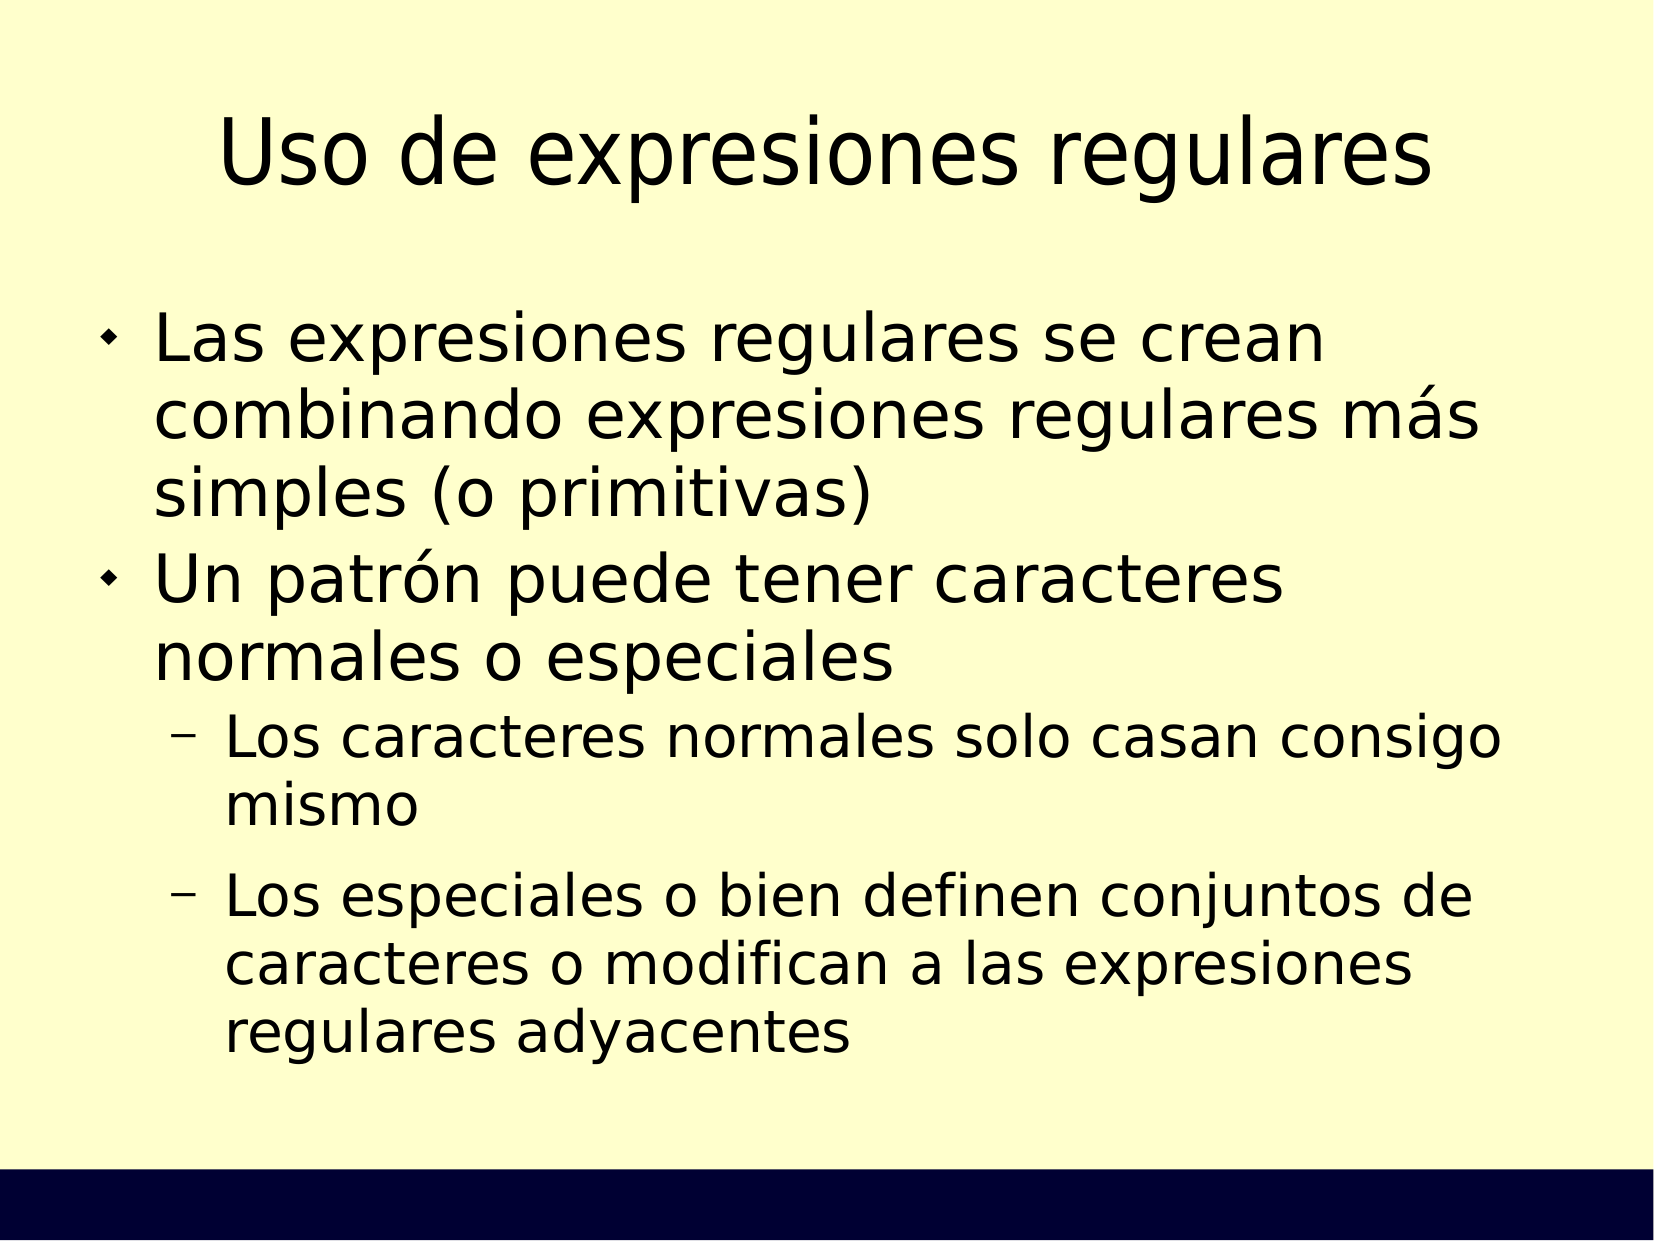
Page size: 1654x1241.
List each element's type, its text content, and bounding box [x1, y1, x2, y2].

title Uso de expresiones regulares [82, 49, 1571, 257]
list Las expresiones regulares se crean combinando expresiones regulares más simples (o primitivas) Un patrón puede tener caracteres normales o especiales Los caracteres normales solo casan consigo mismo Los especiales o bien definen conjuntos de caracteres o modifican a las expresiones regulares adyacentes [82, 290, 1538, 1075]
